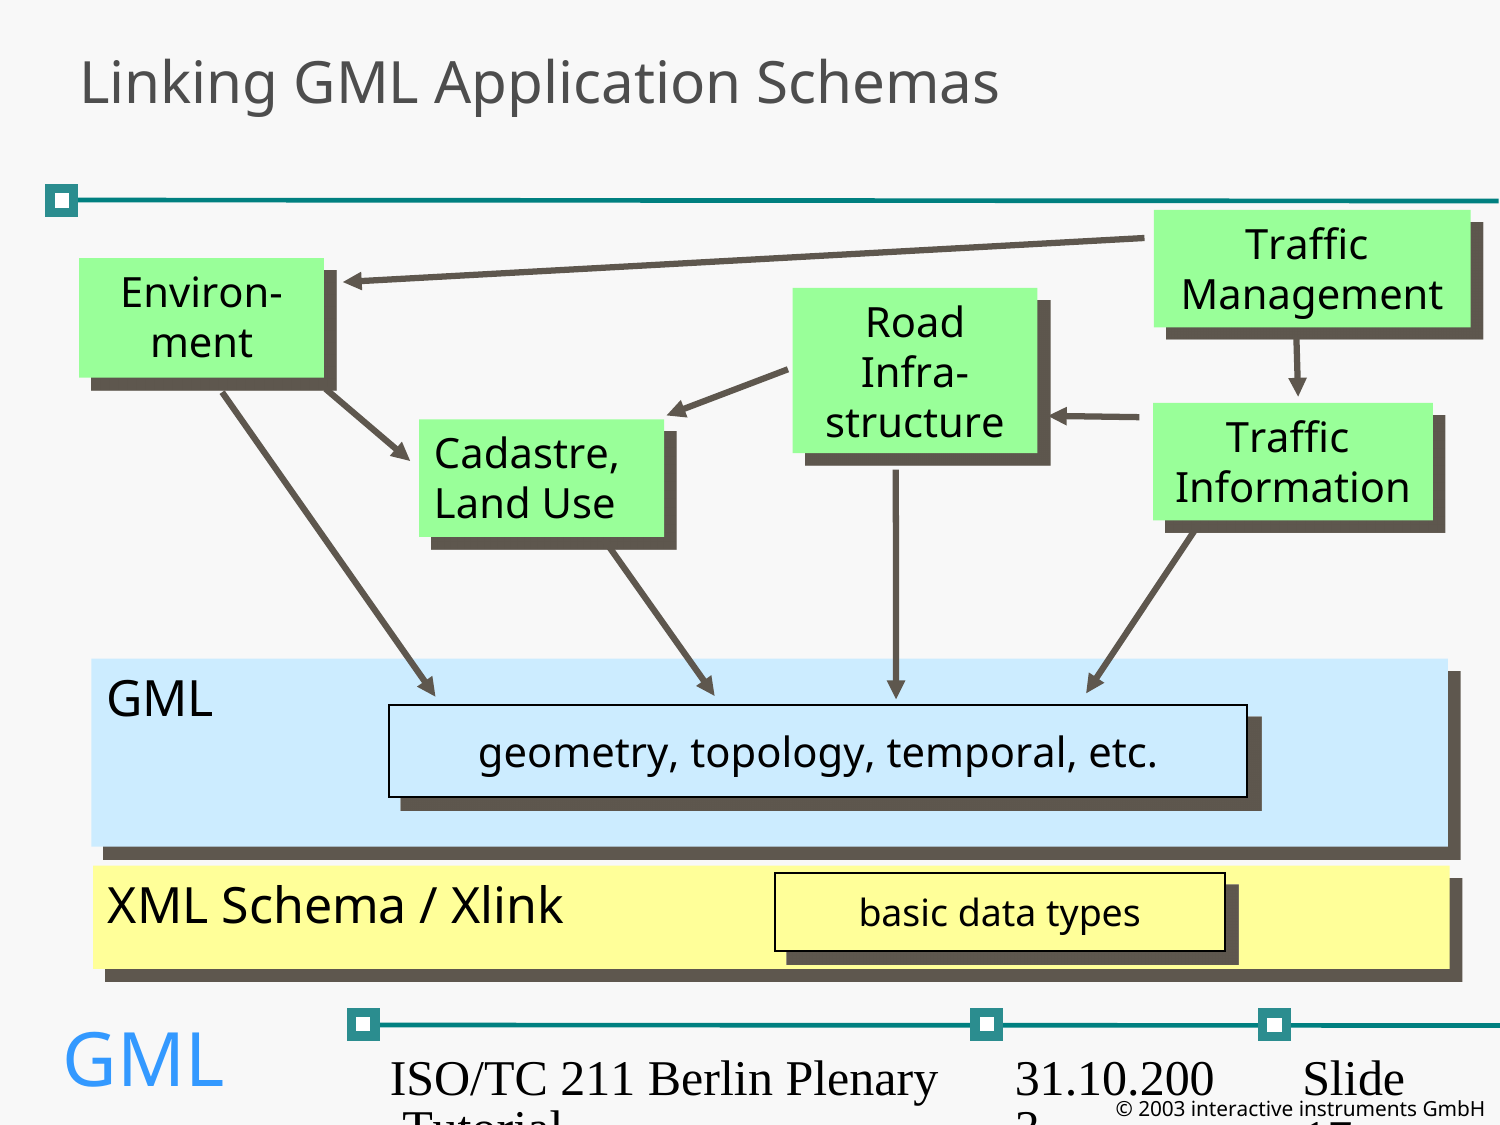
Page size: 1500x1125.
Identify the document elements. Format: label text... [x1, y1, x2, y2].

text_box Road Infra- structure [792, 287, 1038, 454]
text_box Traffic Management [1153, 209, 1471, 328]
text_box GML [91, 658, 1448, 847]
text_box geometry, topology, temporal, etc. [388, 704, 1248, 797]
text_box basic data types [774, 872, 1225, 951]
text_box Cadastre, Land Use [419, 419, 665, 537]
text_box Environ- ment [79, 258, 324, 378]
text_box XML Schema / Xlink [93, 865, 1450, 969]
text_box Traffic Information [1153, 402, 1433, 521]
title Linking GML Application Schemas [64, 37, 1427, 188]
